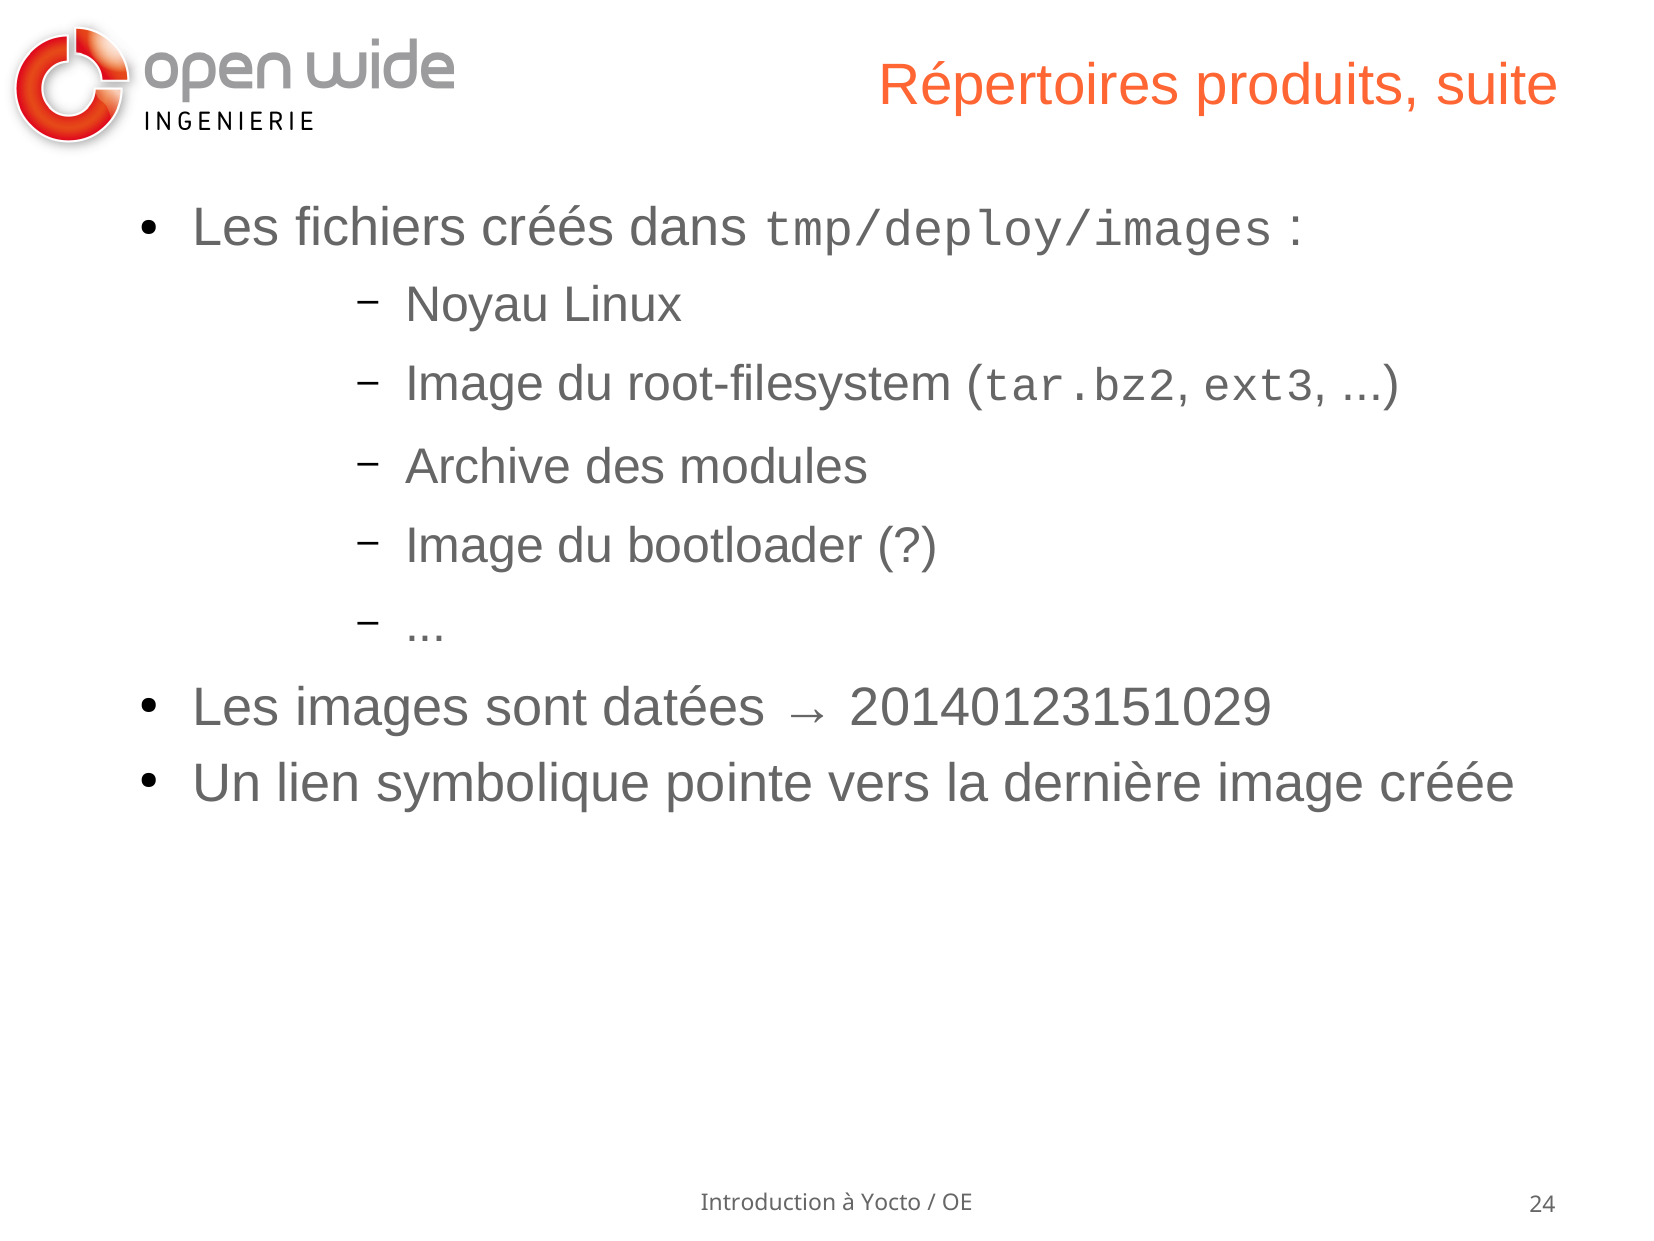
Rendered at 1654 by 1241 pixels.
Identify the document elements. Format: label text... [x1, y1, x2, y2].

list Les fichiers créés dans tmp/deploy/images : Noyau Linux Image du root-filesystem (tar.bz2, ext3, ...) Archive des modules Image du bootloader (?) ... Les images sont datées → 20140123151029 Un lien symbolique pointe vers la dernière image créée [121, 196, 1534, 1067]
picture [0, 0, 454, 161]
title Répertoires produits, suite [602, 12, 1561, 157]
